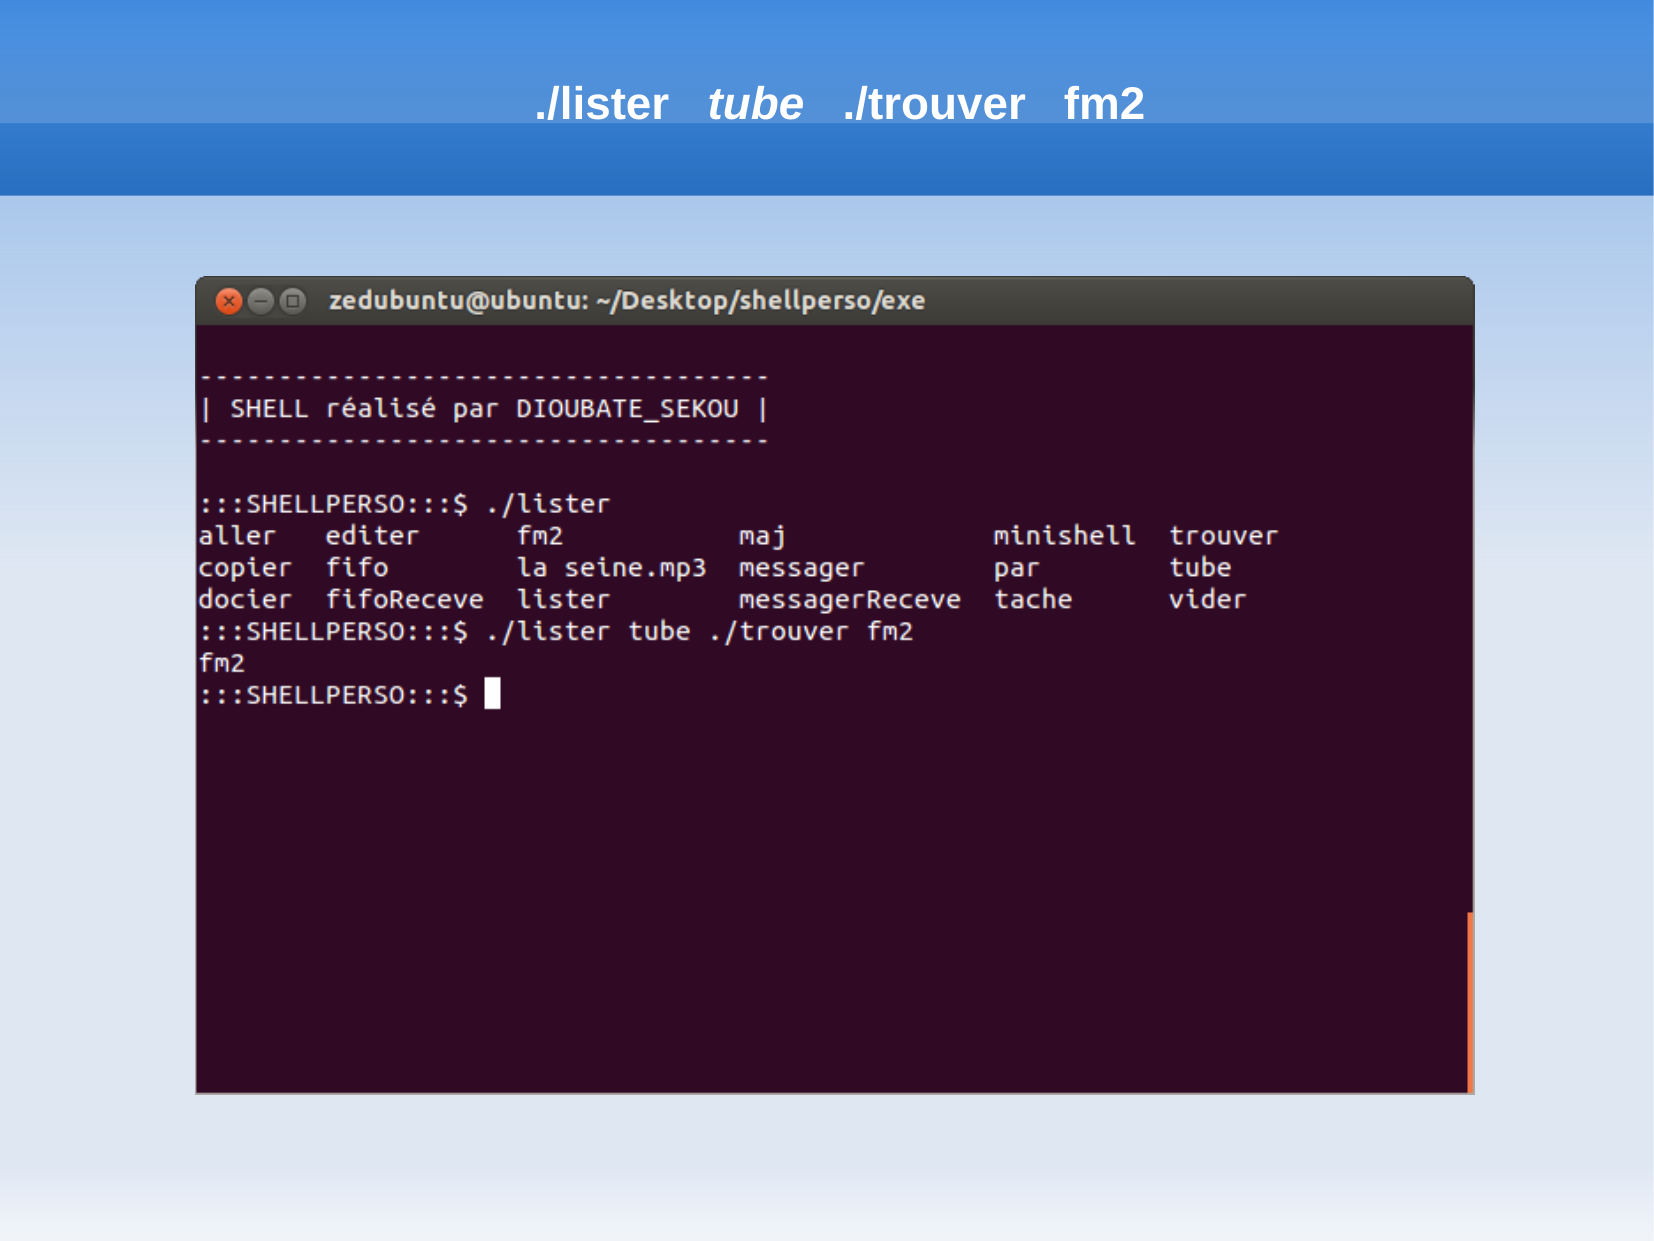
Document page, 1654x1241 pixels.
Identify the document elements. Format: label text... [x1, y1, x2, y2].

title ./lister tube ./trouver fm2 [76, 0, 1565, 208]
picture [0, 0, 1654, 1241]
